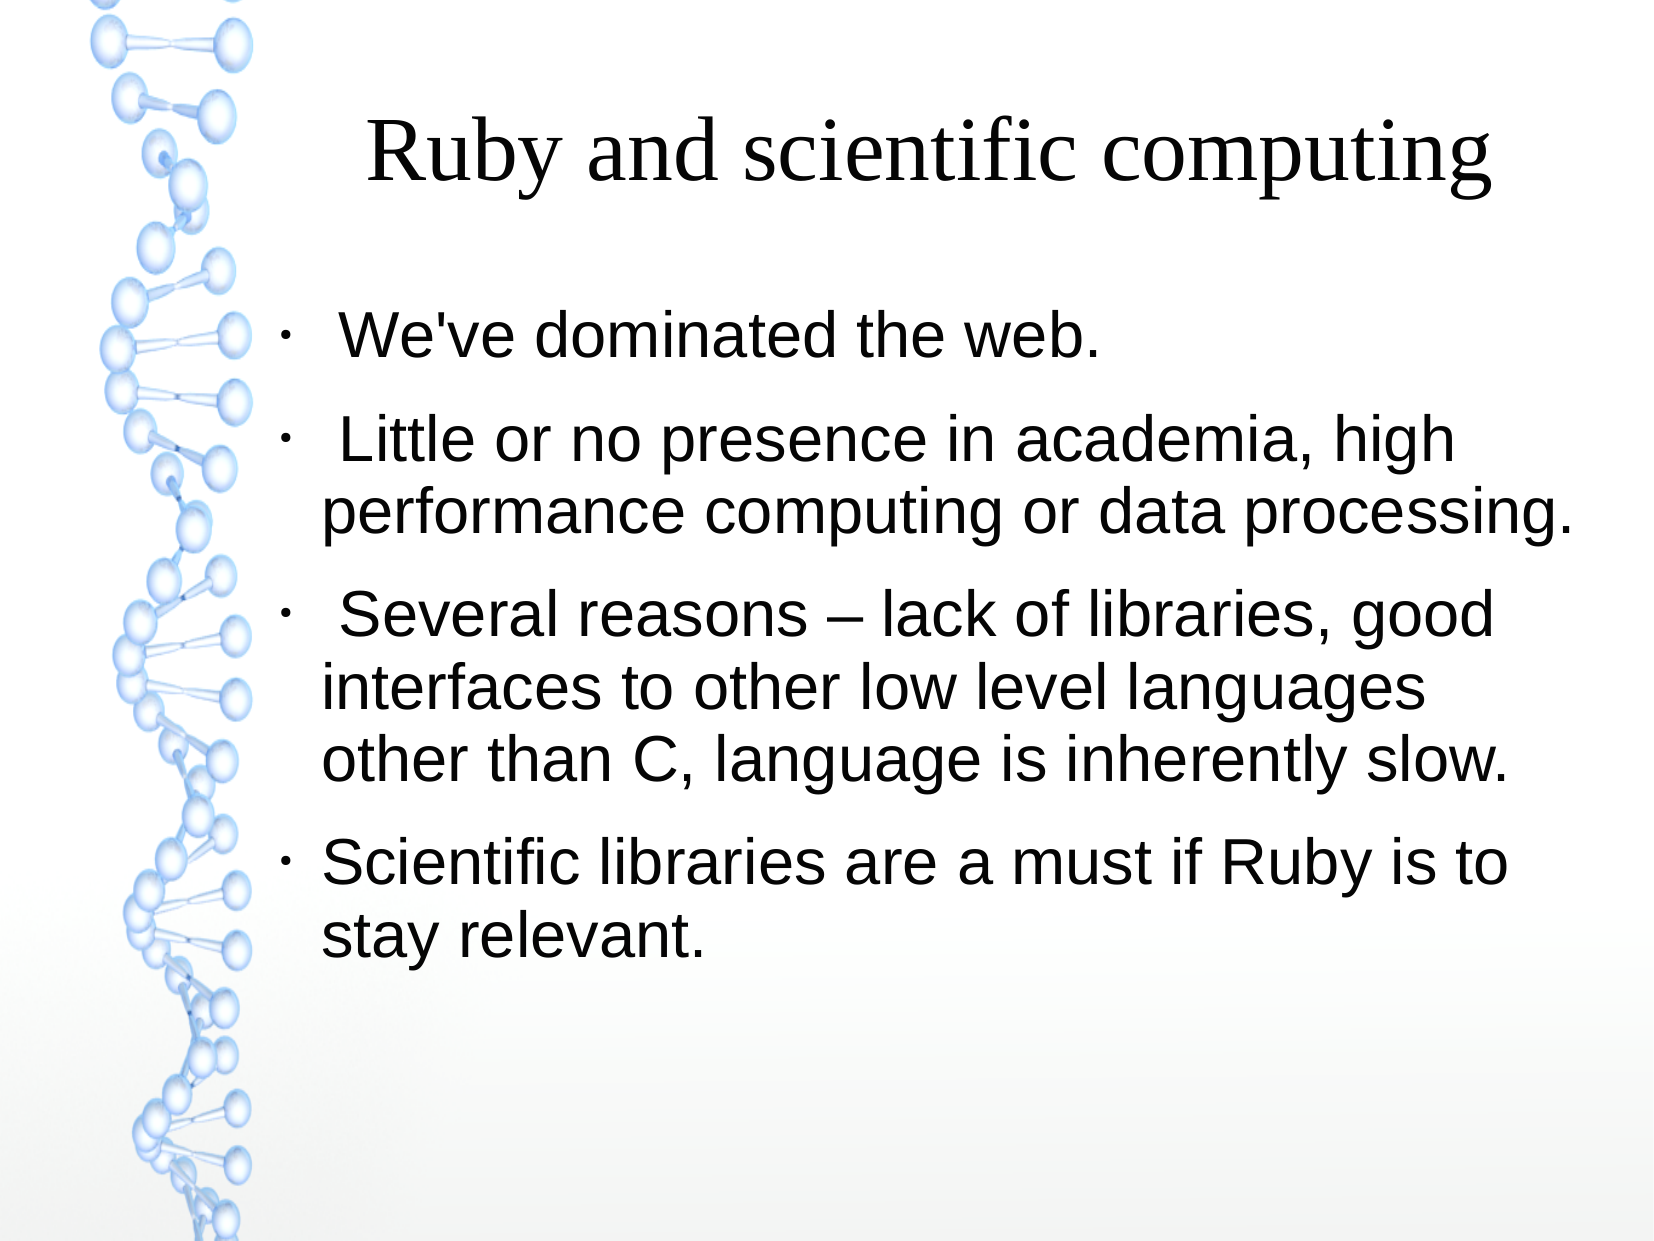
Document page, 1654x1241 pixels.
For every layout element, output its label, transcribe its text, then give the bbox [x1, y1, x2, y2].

picture [0, 0, 1654, 1241]
list We've dominated the web. Little or no presence in academia, high performance computing or data processing. Several reasons – lack of libraries, good interfaces to other low level languages other than C, language is inherently slow. Scientific libraries are a must if Ruby is to stay relevant. [265, 299, 1595, 1019]
title Ruby and scientific computing [265, 47, 1595, 252]
